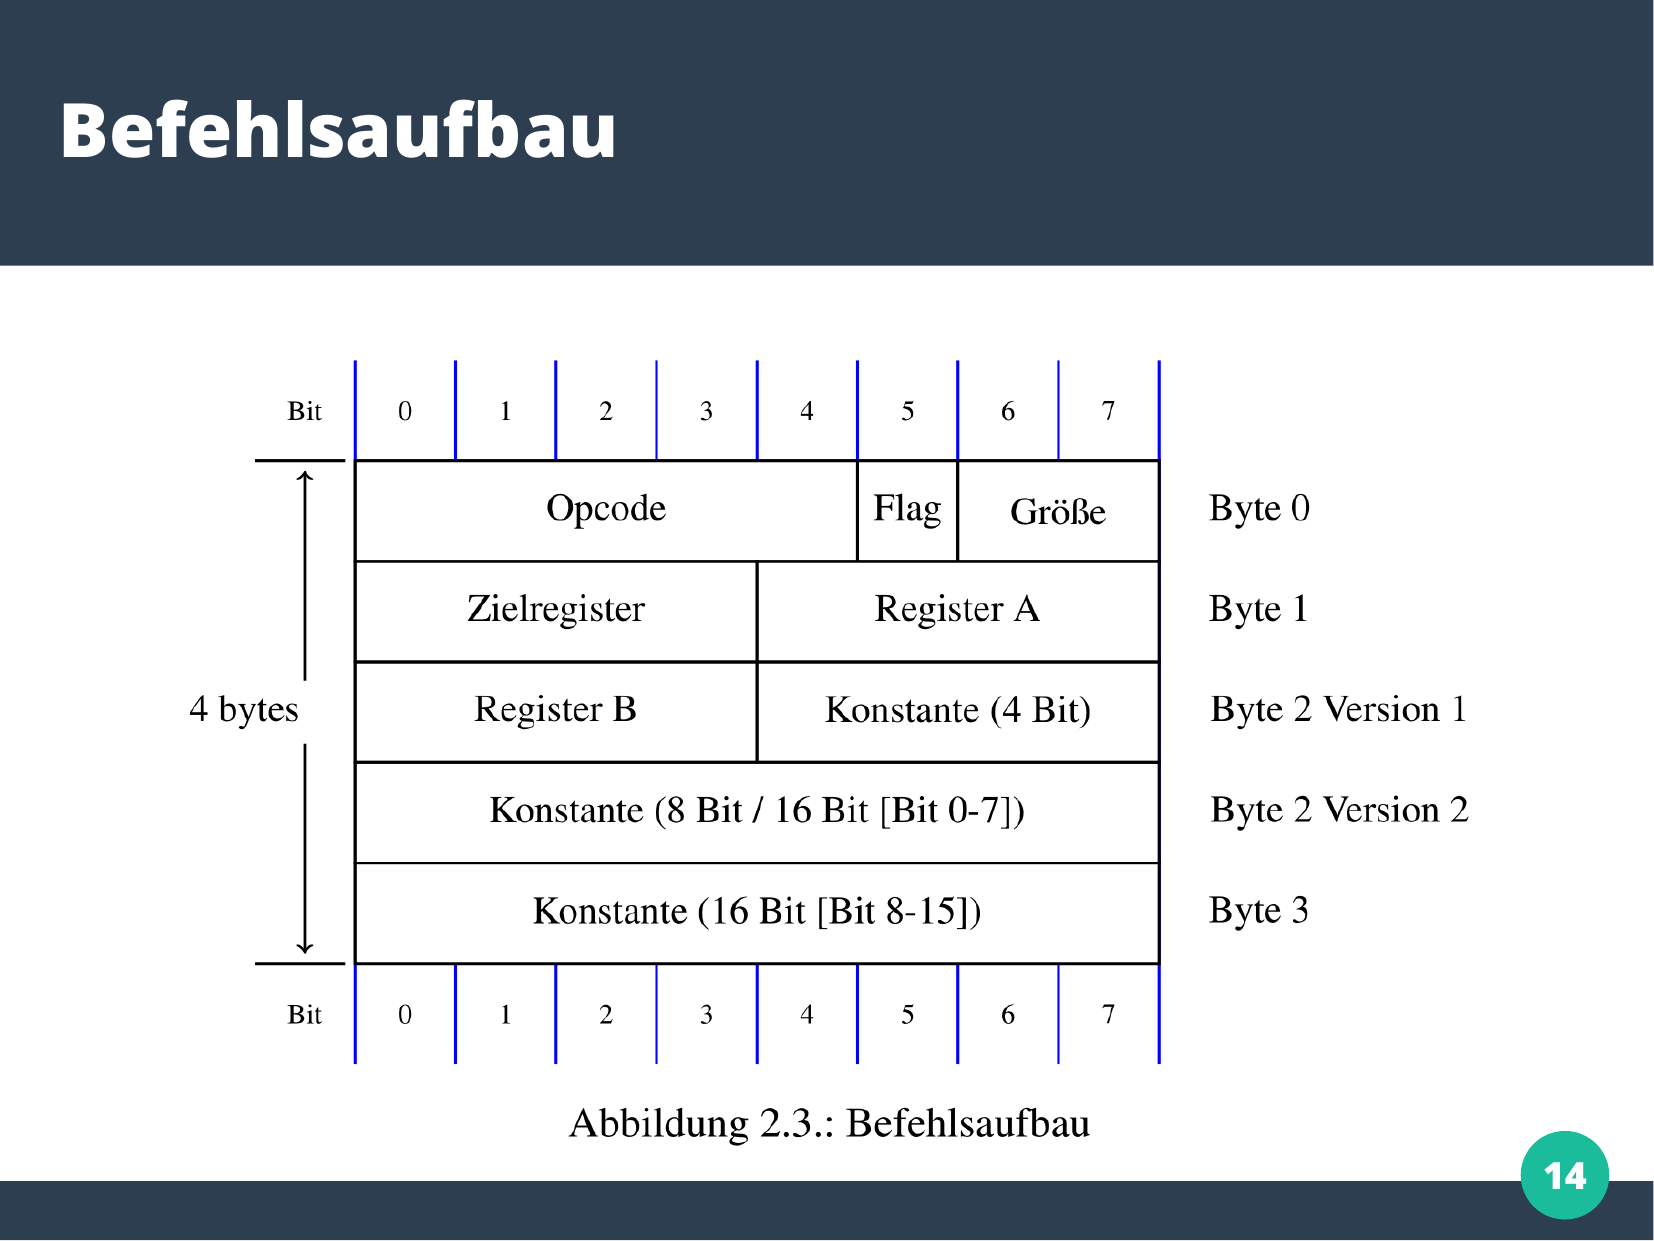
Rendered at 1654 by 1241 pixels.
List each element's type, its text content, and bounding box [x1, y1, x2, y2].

title Befehlsaufbau [59, 49, 1595, 207]
picture [152, 324, 1502, 1152]
